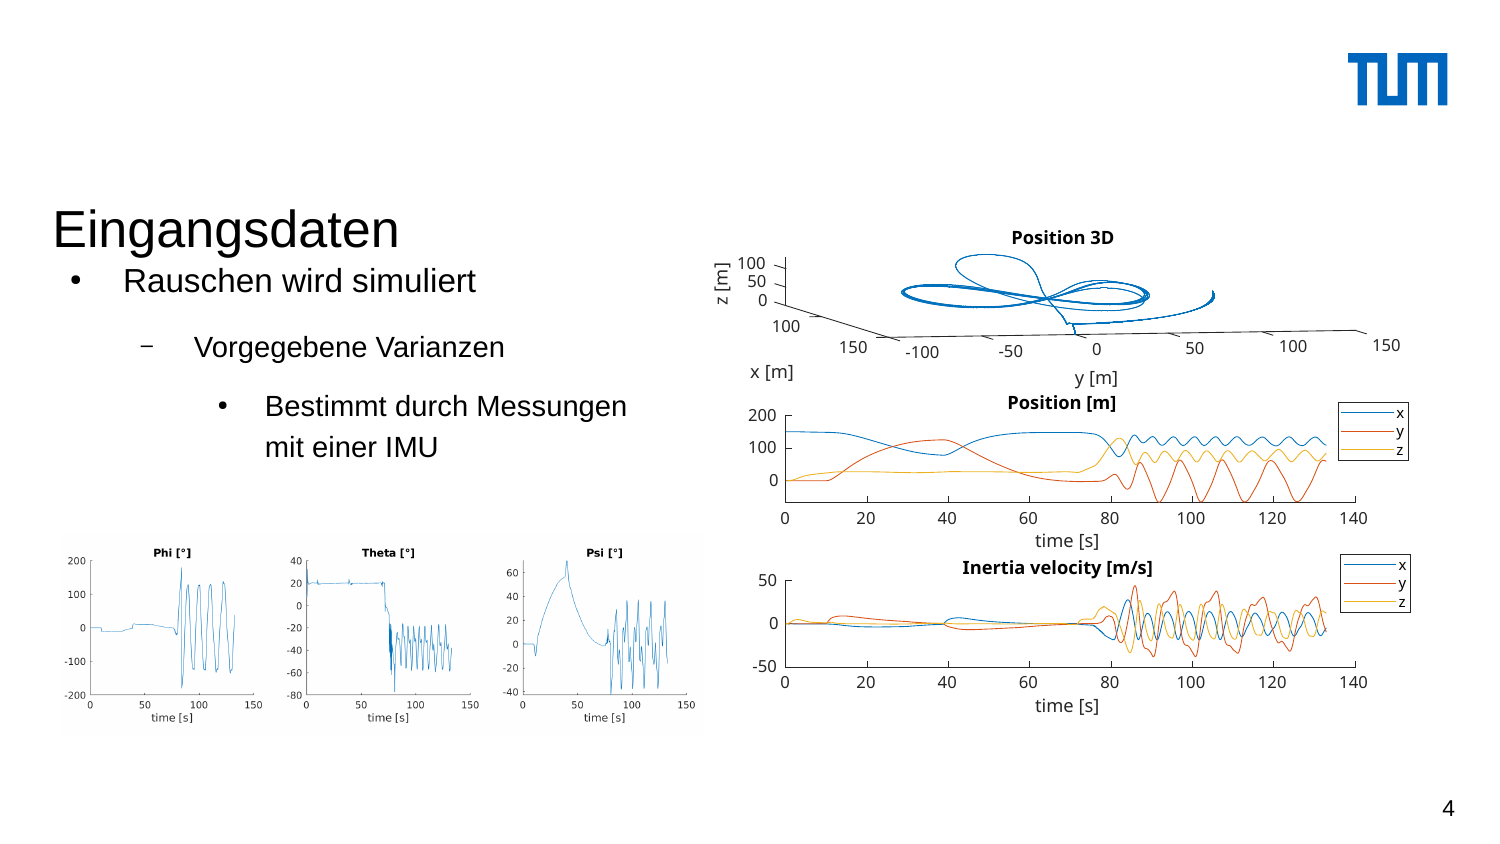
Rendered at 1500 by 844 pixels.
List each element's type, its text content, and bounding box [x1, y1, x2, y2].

picture [60, 198, 1426, 751]
title Eingangsdaten [52, 159, 1449, 301]
list Rauschen wird simuliert Vorgegebene Varianzen Bestimmt durch Messungen mit einer IMU [52, 262, 661, 771]
